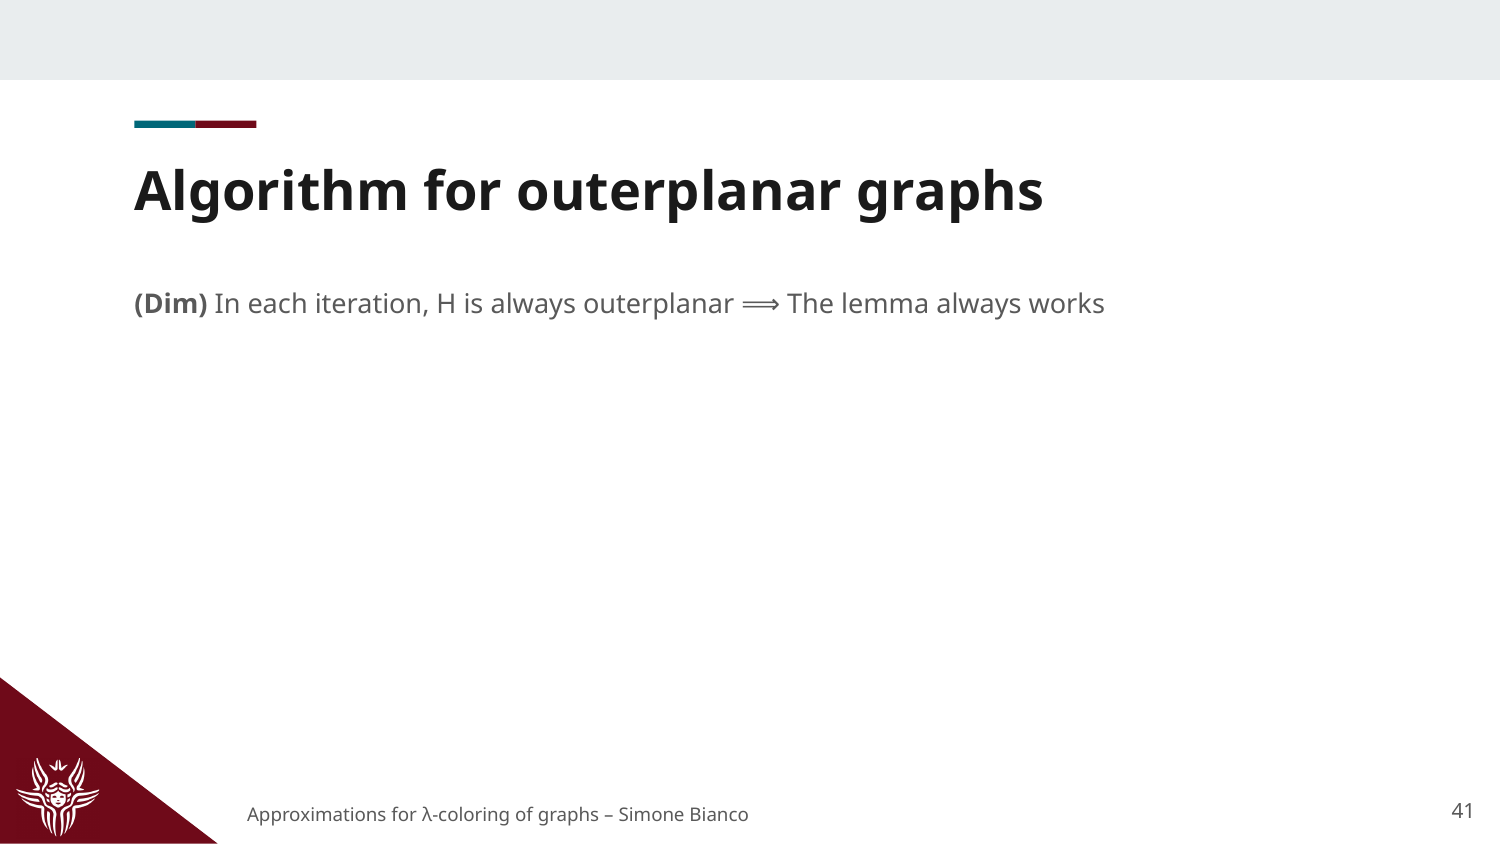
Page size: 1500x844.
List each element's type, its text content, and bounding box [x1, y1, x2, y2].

title Algorithm for outerplanar graphs [119, 141, 1381, 230]
text_box Approximations for λ-coloring of graphs – Simone Bianco [232, 783, 1193, 839]
picture [16, 758, 100, 839]
list (Dim) In each iteration, H is always outerplanar ⟹ The lemma always works [119, 266, 1418, 637]
slide_number <number> [1400, 779, 1491, 844]
